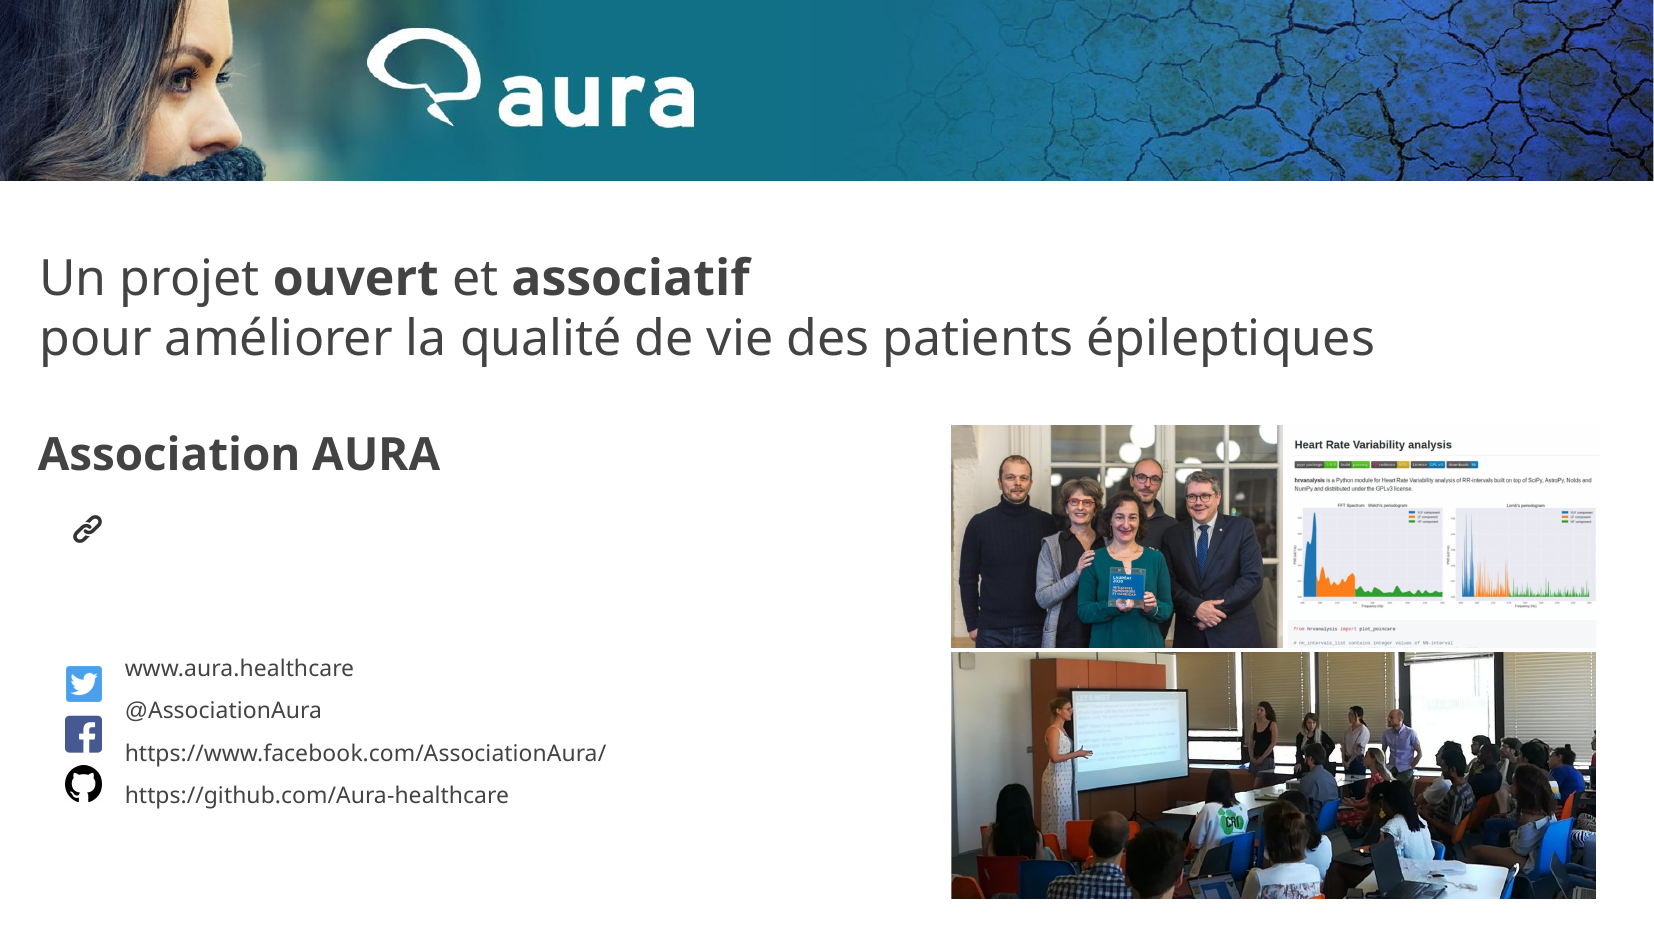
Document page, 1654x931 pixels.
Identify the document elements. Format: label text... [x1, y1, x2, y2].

picture [65, 663, 102, 704]
picture [73, 515, 102, 543]
text_box Association AURA [22, 409, 463, 483]
picture [951, 652, 1596, 899]
text_box www.aura.healthcare @AssociationAura https://www.facebook.com/AssociationAura/ https://github.com/Aura-healthcare [109, 638, 769, 899]
picture [65, 715, 102, 753]
text_box Un projet ouvert et associatif pour améliorer la qualité de vie des patients épileptiques [24, 230, 1502, 425]
picture [65, 765, 102, 803]
picture [0, 0, 1654, 181]
picture [951, 425, 1600, 648]
